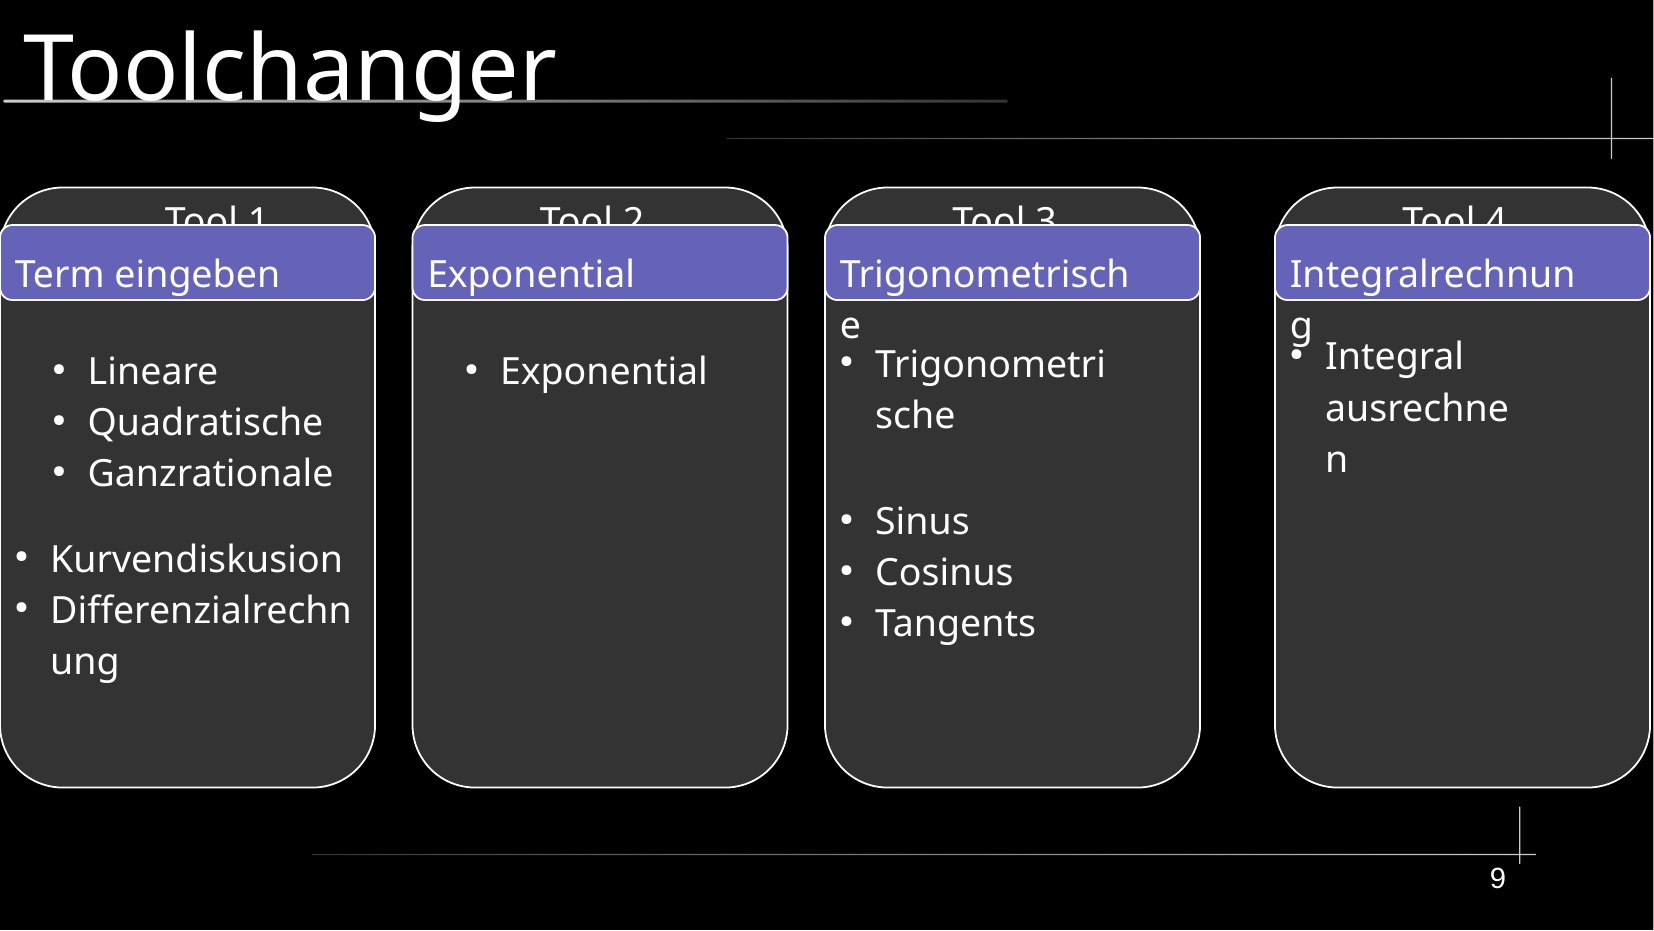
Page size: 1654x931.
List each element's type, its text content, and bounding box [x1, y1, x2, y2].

text_box Exponential [450, 337, 751, 428]
text_box [1330, 413, 1340, 419]
text_box [1352, 413, 1363, 419]
text_box Exponential [412, 239, 713, 330]
text_box Integral ausrechnen [1275, 322, 1538, 413]
text_box [825, 187, 1201, 788]
text_box Tool 2 [525, 187, 788, 233]
text_box Tool 4 [1387, 187, 1651, 237]
text_box [0, 713, 376, 788]
title Toolchanger [23, 11, 1589, 119]
text_box Lineare Quadratische Ganzrationale [37, 337, 376, 465]
text_box Tool 3 [937, 187, 1201, 237]
text_box Trigonometrische [825, 239, 1163, 330]
text_box Trigonometrische [825, 329, 1126, 420]
text_box Kurvendiskusion Differenzialrechnung [0, 525, 376, 713]
text_box [1275, 187, 1651, 788]
text_box Integralrechnung [1275, 239, 1613, 330]
text_box Term eingeben [0, 239, 301, 330]
text_box [412, 187, 788, 788]
text_box Tool 1 [150, 187, 413, 240]
text_box [0, 187, 376, 525]
text_box Sinus Cosinus Tangents [825, 487, 1088, 615]
